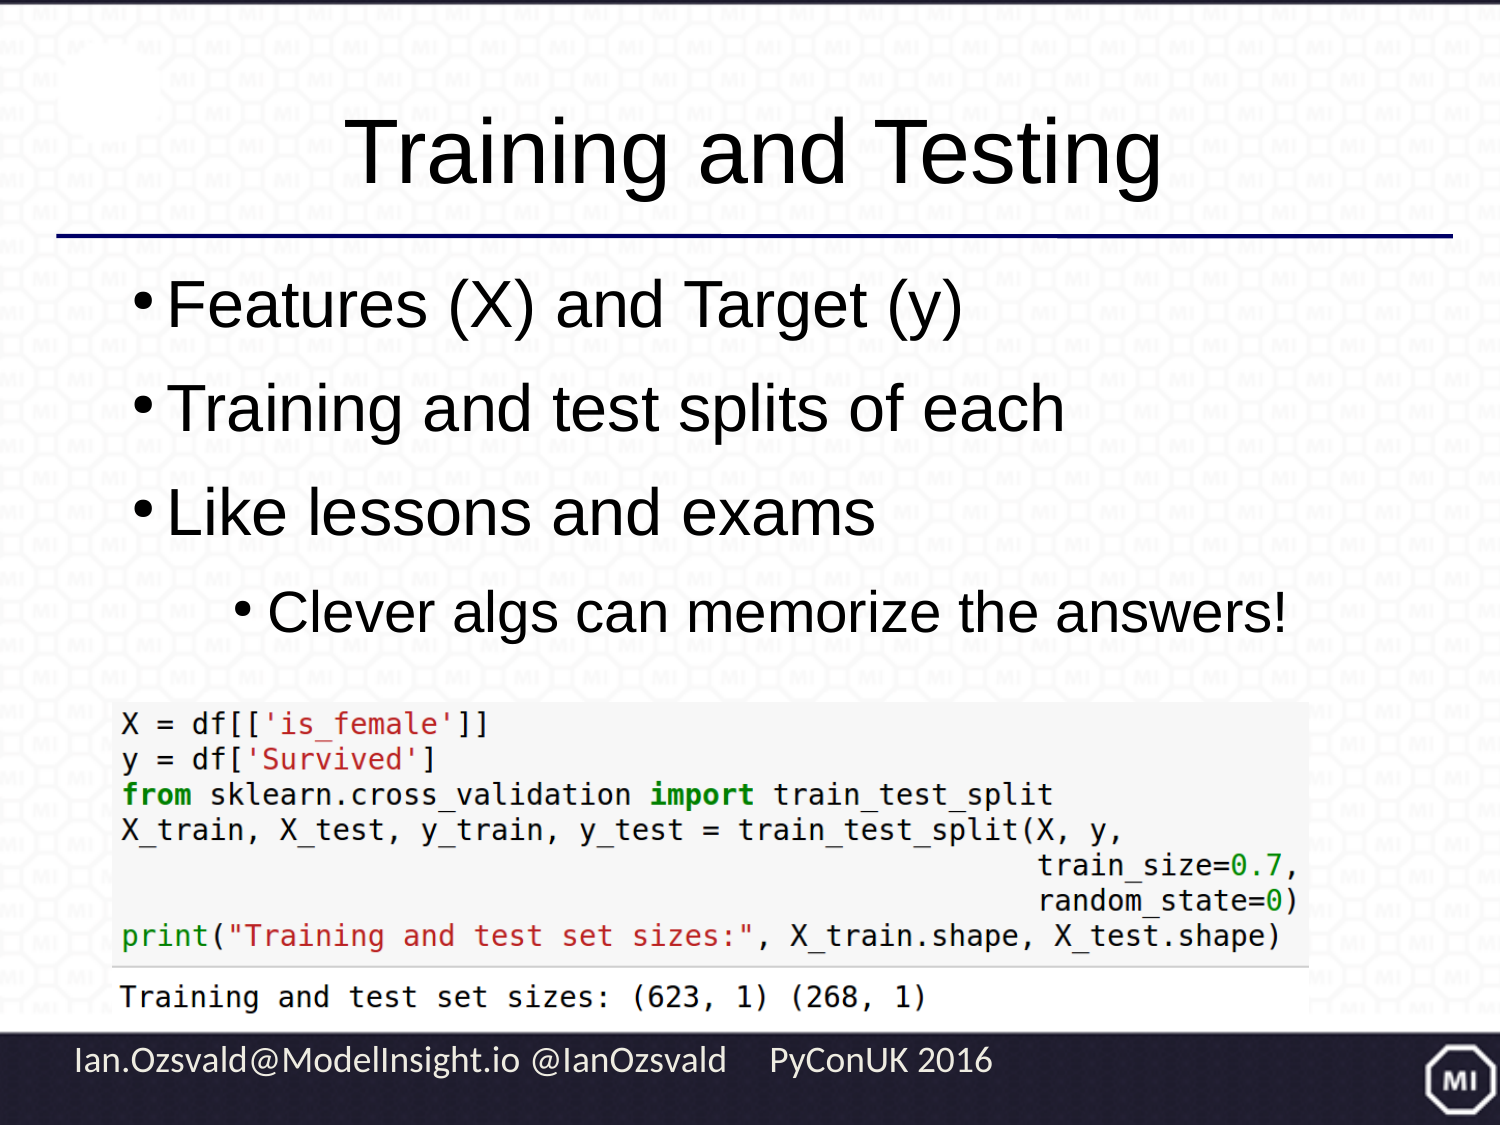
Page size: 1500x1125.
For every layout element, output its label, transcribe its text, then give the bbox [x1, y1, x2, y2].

list Features (X) and Target (y) Training and test splits of each Like lessons and exams Clever algs can memorize the answers! [75, 263, 1395, 780]
picture [0, 0, 1500, 1125]
title Training and Testing [56, 59, 1453, 247]
